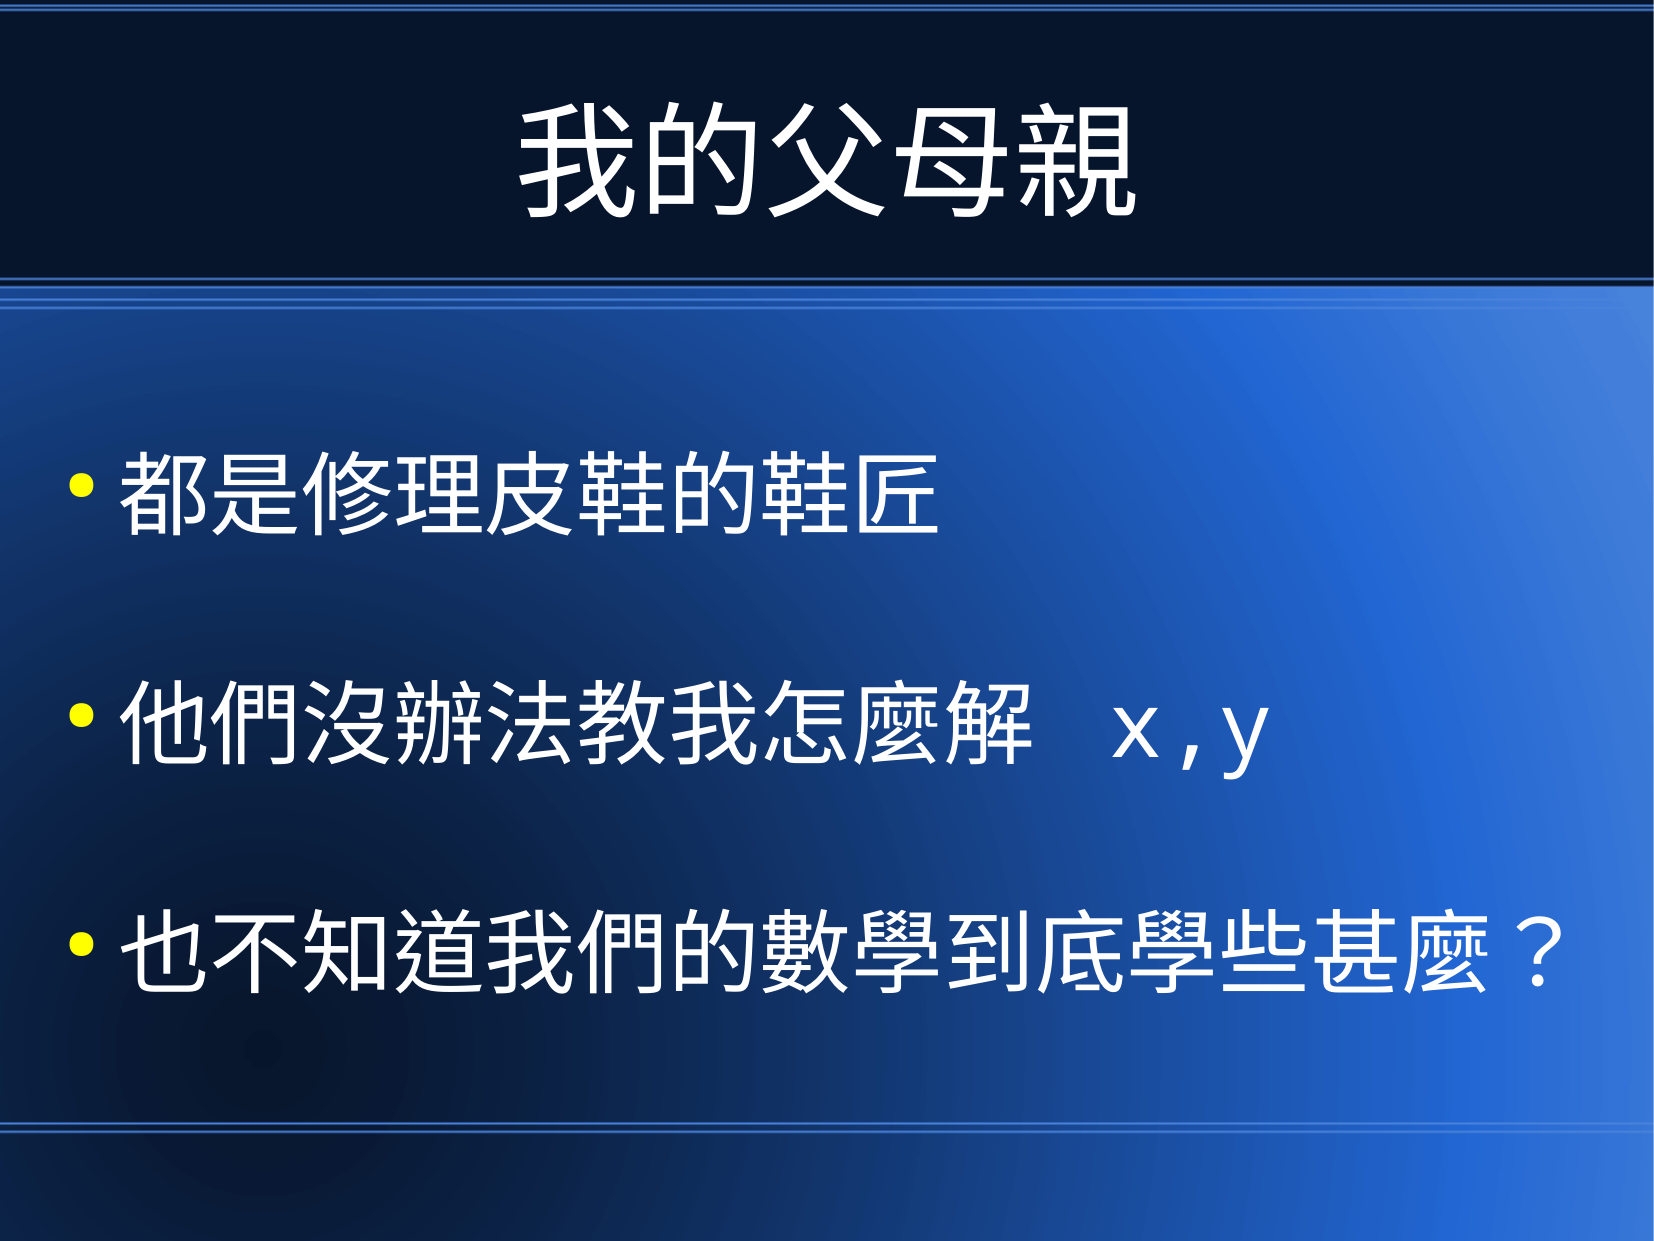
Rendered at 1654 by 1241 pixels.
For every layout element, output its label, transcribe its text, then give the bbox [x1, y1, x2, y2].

picture [0, 0, 1654, 1241]
title 我的父母親 [82, 49, 1571, 257]
list 都是修理皮鞋的鞋匠 他們沒辦法教我怎麼解 x,y 也不知道我們的數學到底學些甚麼？ [47, 355, 1619, 1241]
